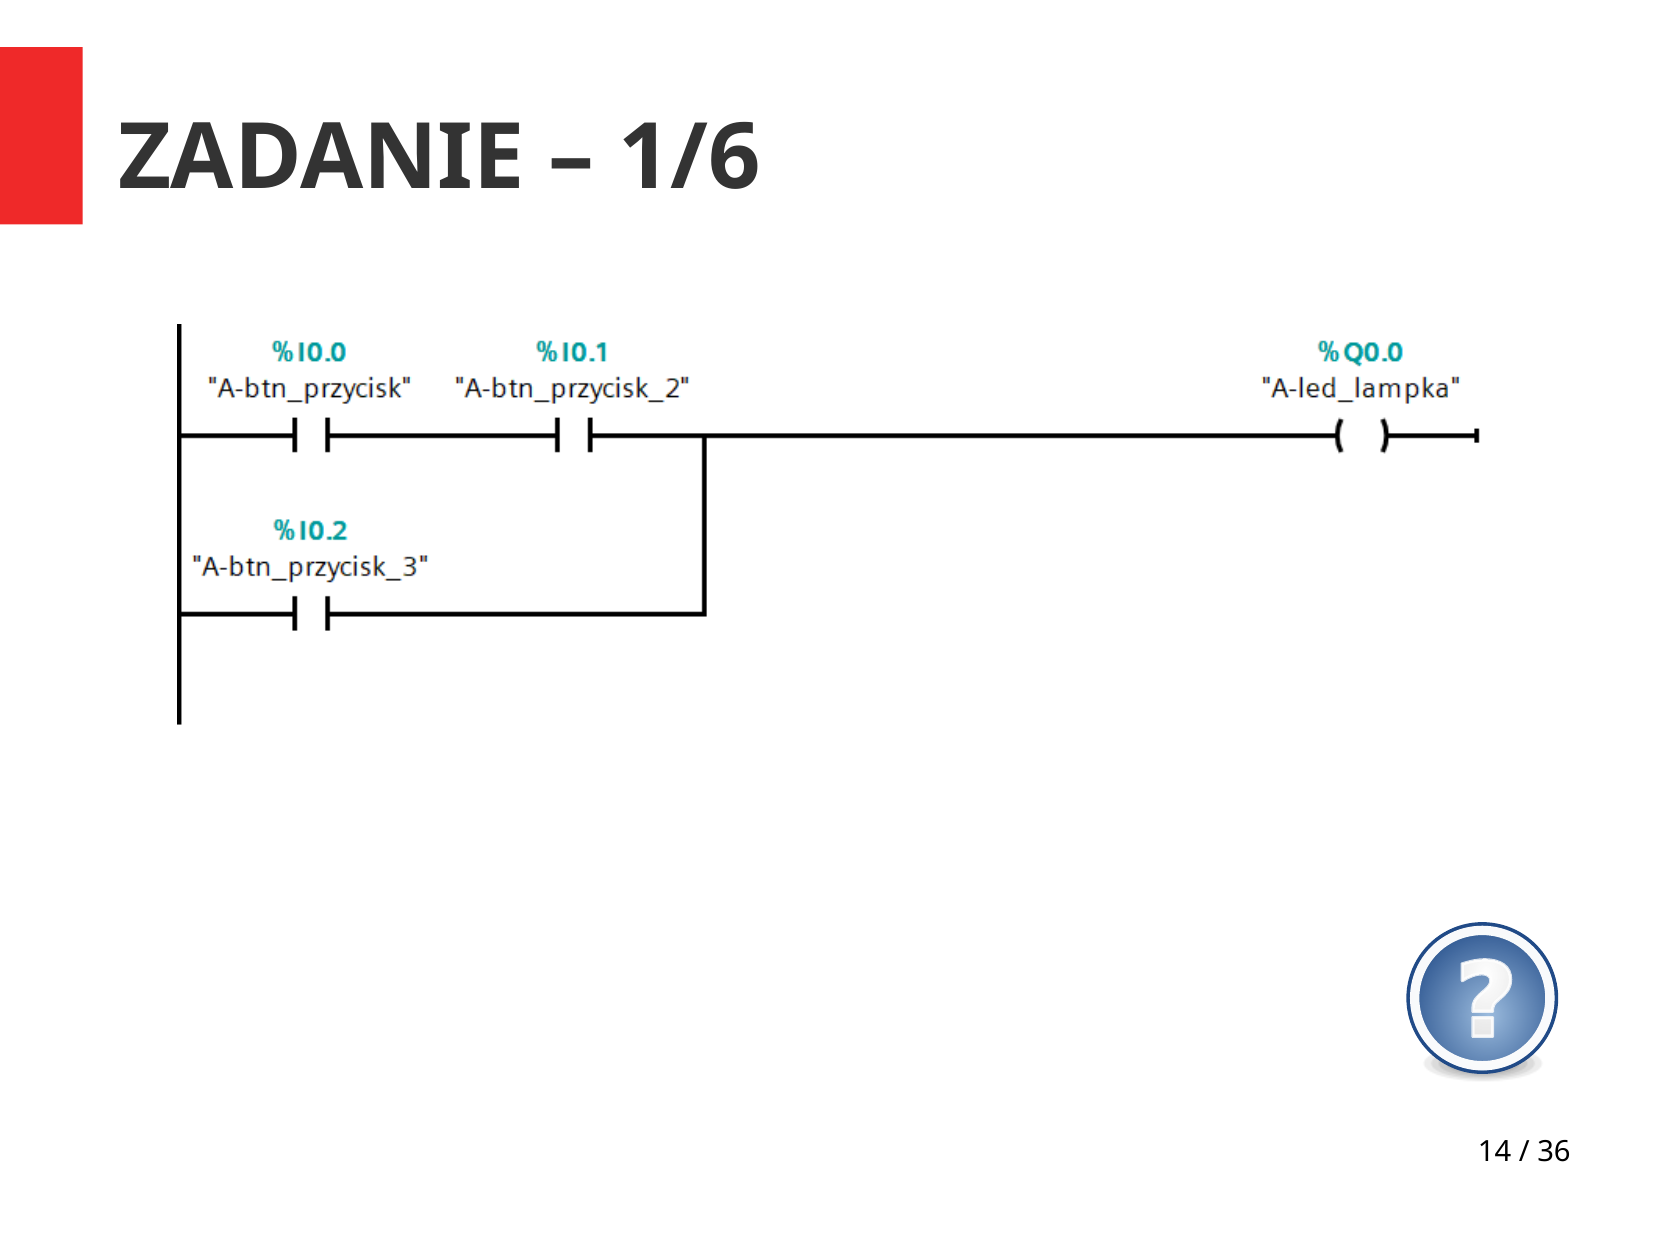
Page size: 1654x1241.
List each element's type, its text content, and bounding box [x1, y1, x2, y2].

title ZADANIE – 1/6 [118, 49, 1571, 257]
picture [1393, 909, 1571, 1087]
picture [177, 324, 1484, 728]
